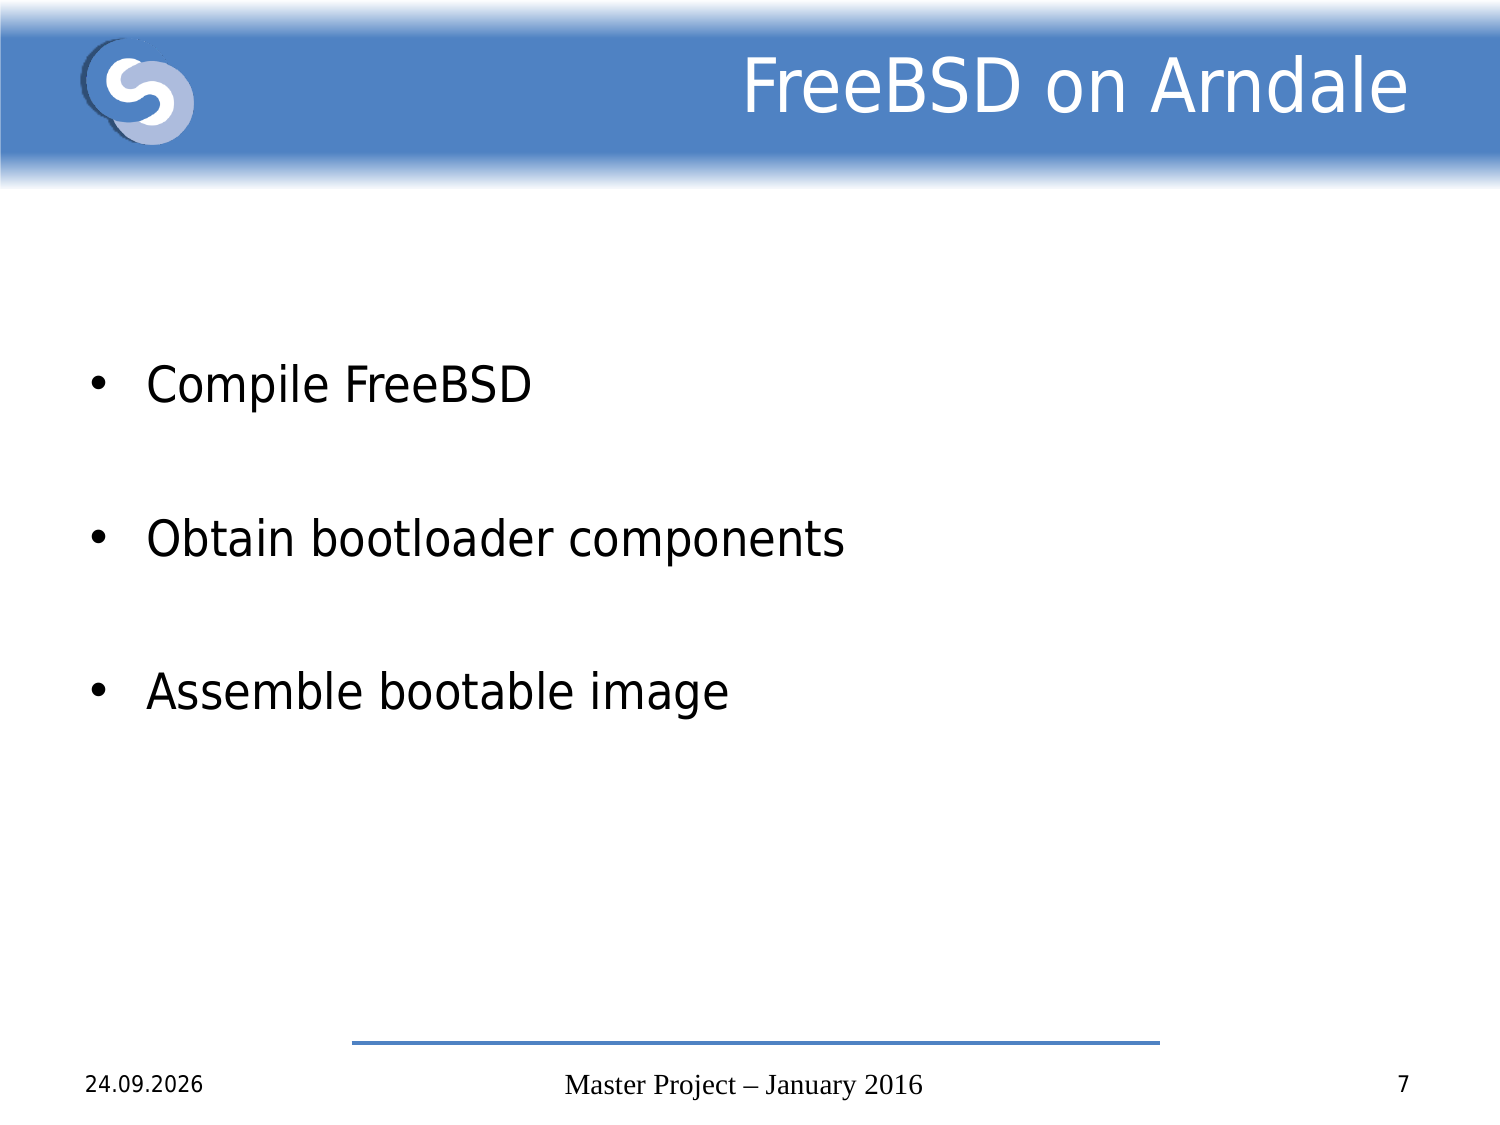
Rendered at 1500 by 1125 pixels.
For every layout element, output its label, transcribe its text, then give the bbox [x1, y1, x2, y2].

list Compile FreeBSD Obtain bootloader components Assemble bootable image [75, 202, 1426, 870]
title FreeBSD on Arndale [199, 11, 1425, 155]
picture [0, 0, 1500, 189]
